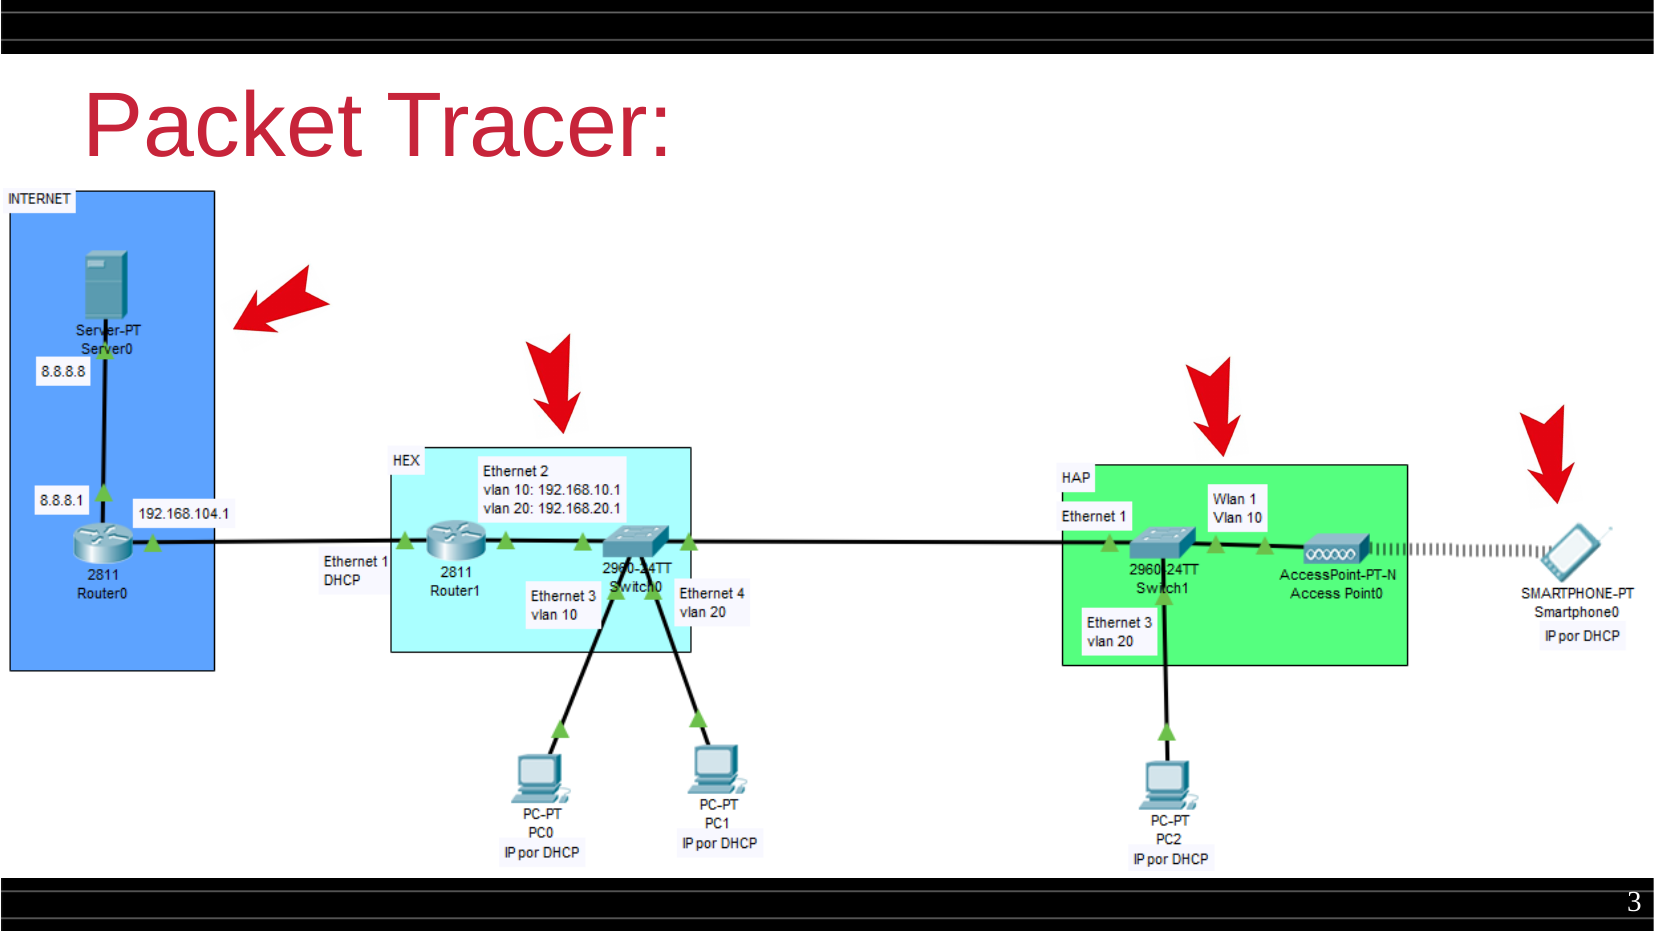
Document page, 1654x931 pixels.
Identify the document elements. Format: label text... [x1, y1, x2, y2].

picture [1, 878, 1654, 931]
picture [3, 188, 1642, 871]
picture [1, 0, 1654, 54]
title Packet Tracer: [82, 47, 1571, 188]
